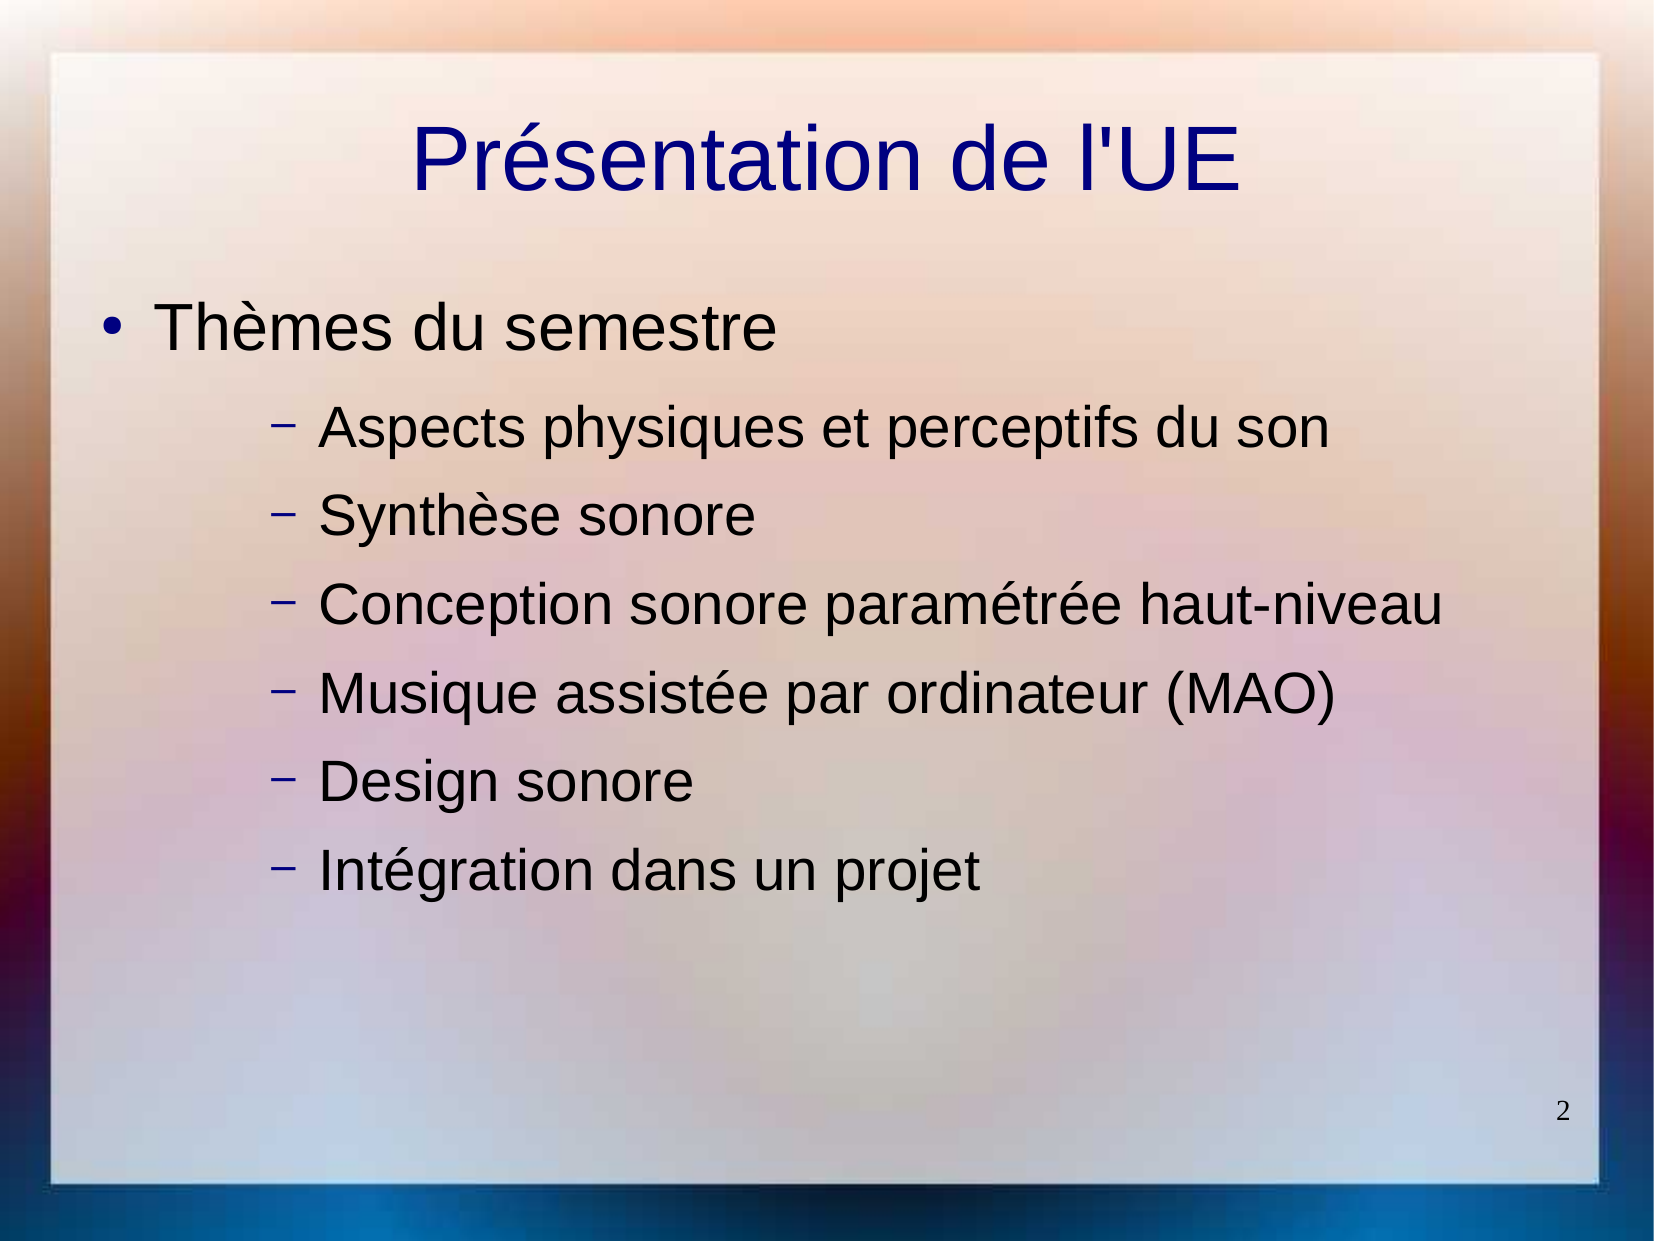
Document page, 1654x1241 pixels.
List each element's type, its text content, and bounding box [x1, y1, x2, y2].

title Présentation de l'UE [82, 55, 1571, 263]
picture [0, 0, 1654, 1241]
list Thèmes du semestre Aspects physiques et perceptifs du son Synthèse sonore Conception sonore paramétrée haut-niveau Musique assistée par ordinateur (MAO) Design sonore Intégration dans un projet [82, 290, 1571, 1109]
